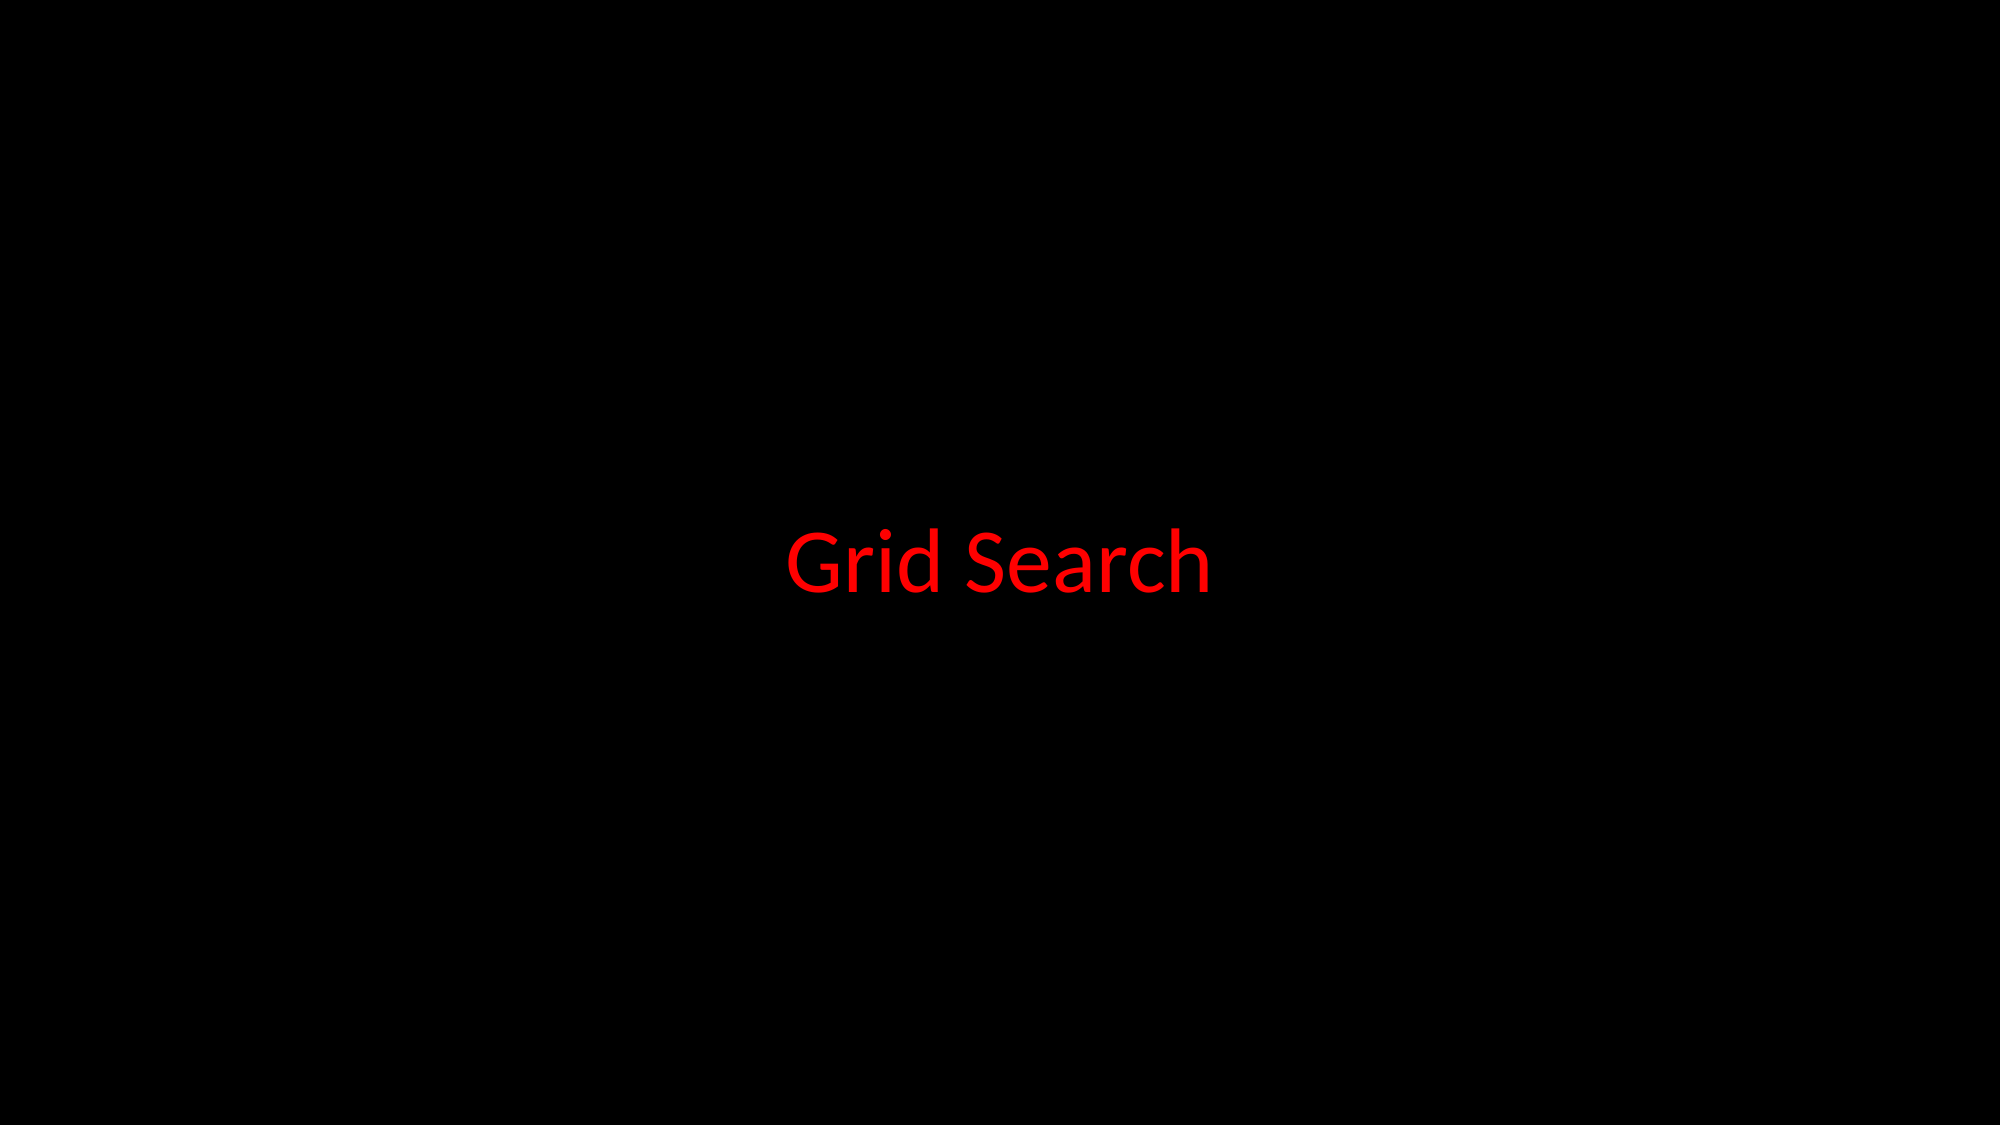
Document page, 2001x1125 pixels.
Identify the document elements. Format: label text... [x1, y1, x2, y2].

title Grid Search [373, 382, 1627, 743]
